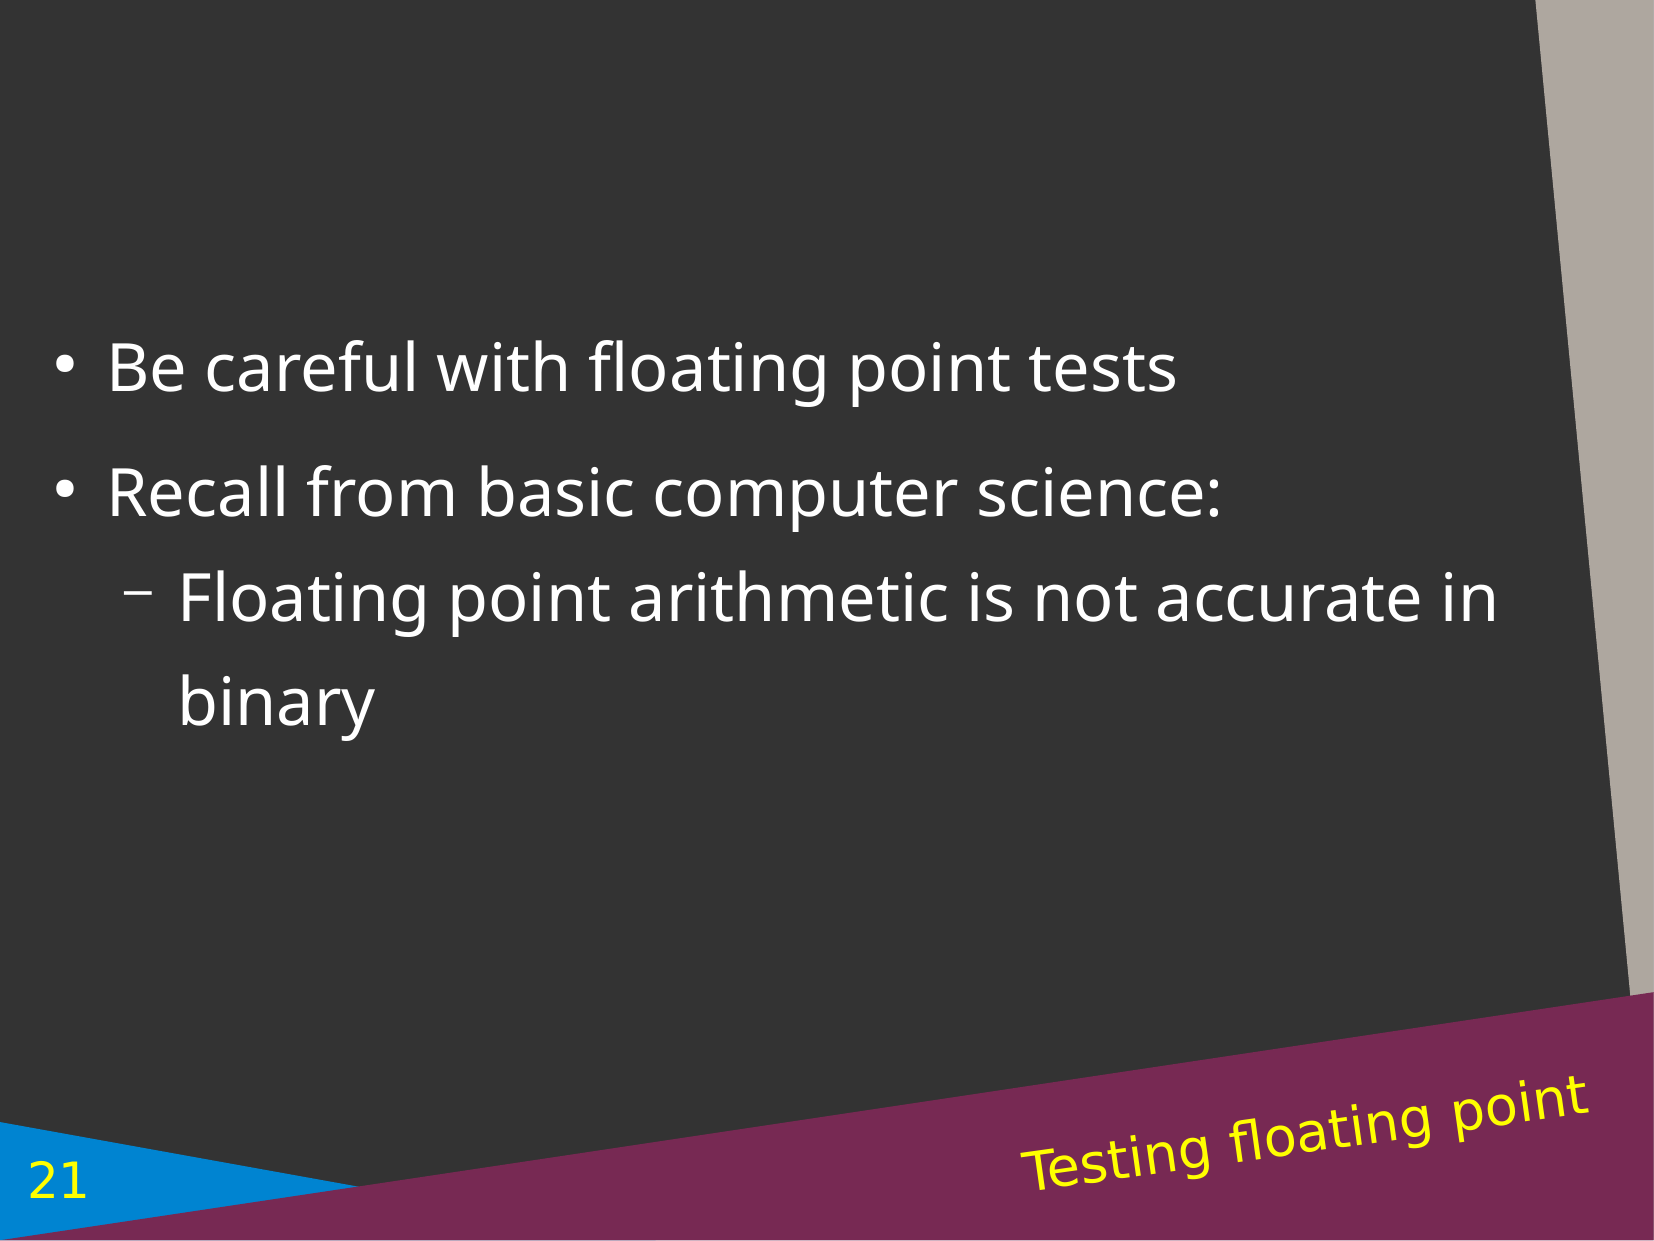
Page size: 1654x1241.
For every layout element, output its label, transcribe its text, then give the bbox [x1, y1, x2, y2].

list Be careful with floating point tests Recall from basic computer science: Floating point arithmetic is not accurate in binary [35, 59, 1524, 993]
title Testing floating point [956, 995, 1654, 1241]
